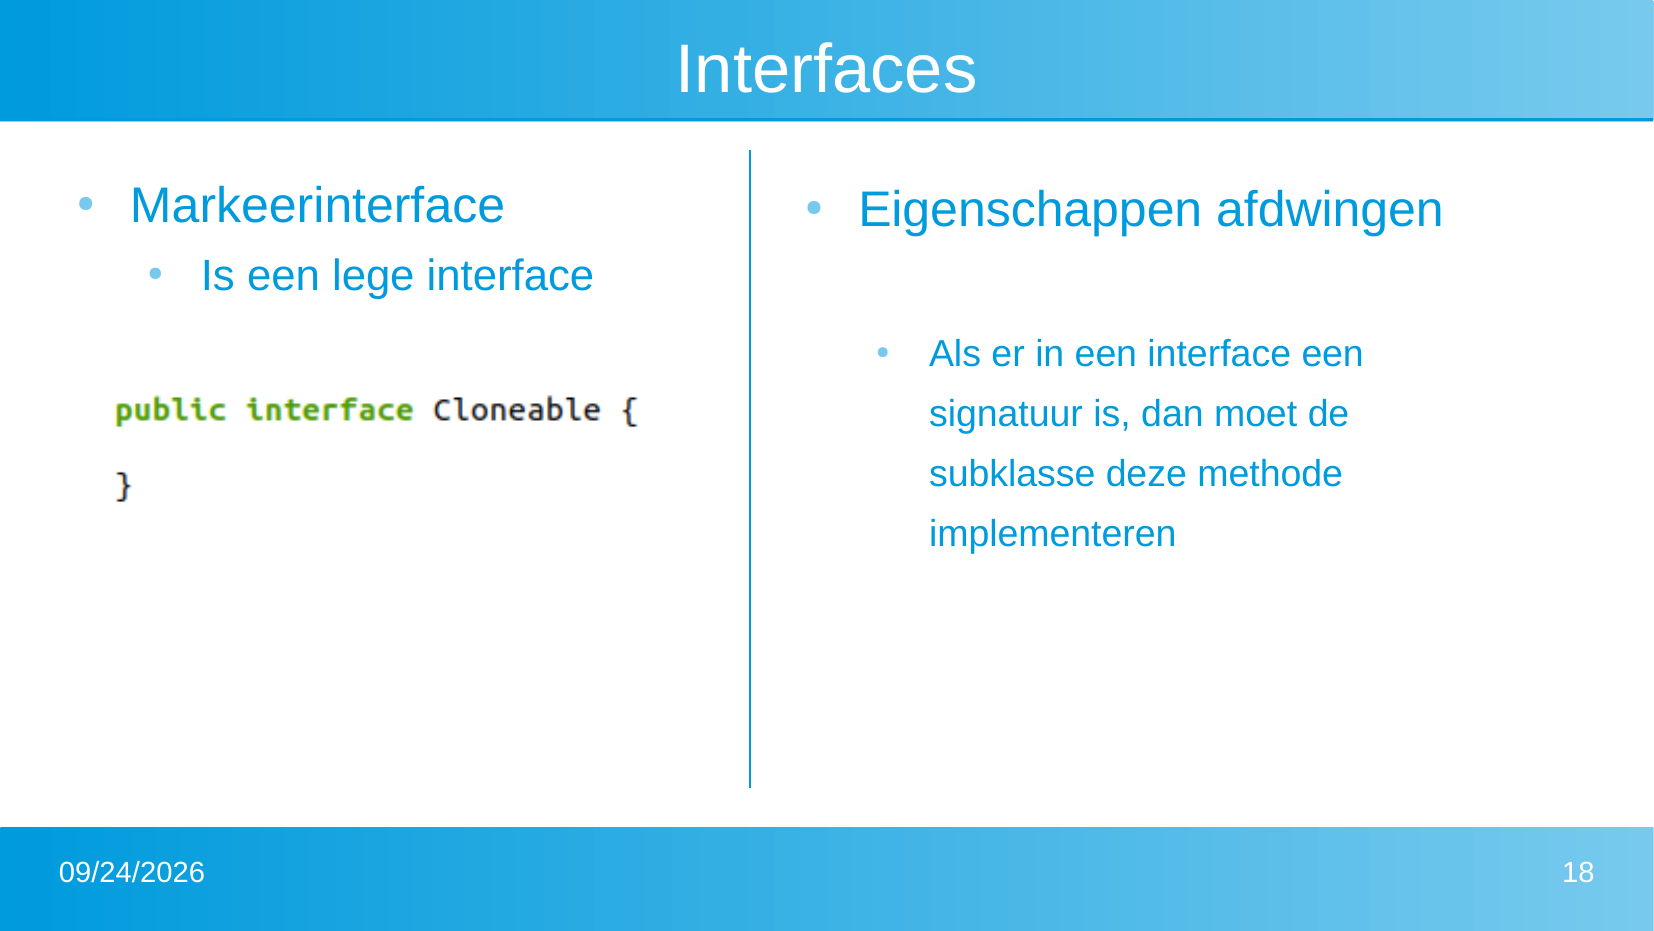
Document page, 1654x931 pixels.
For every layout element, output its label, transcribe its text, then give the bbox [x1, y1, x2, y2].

title Interfaces [59, 29, 1595, 108]
list Eigenschappen afdwingen Als er in een interface een signatuur is, dan moet de subklasse deze methode implementeren [787, 181, 1538, 773]
picture [82, 373, 671, 526]
list Markeerinterface Is een lege interface [59, 177, 713, 768]
